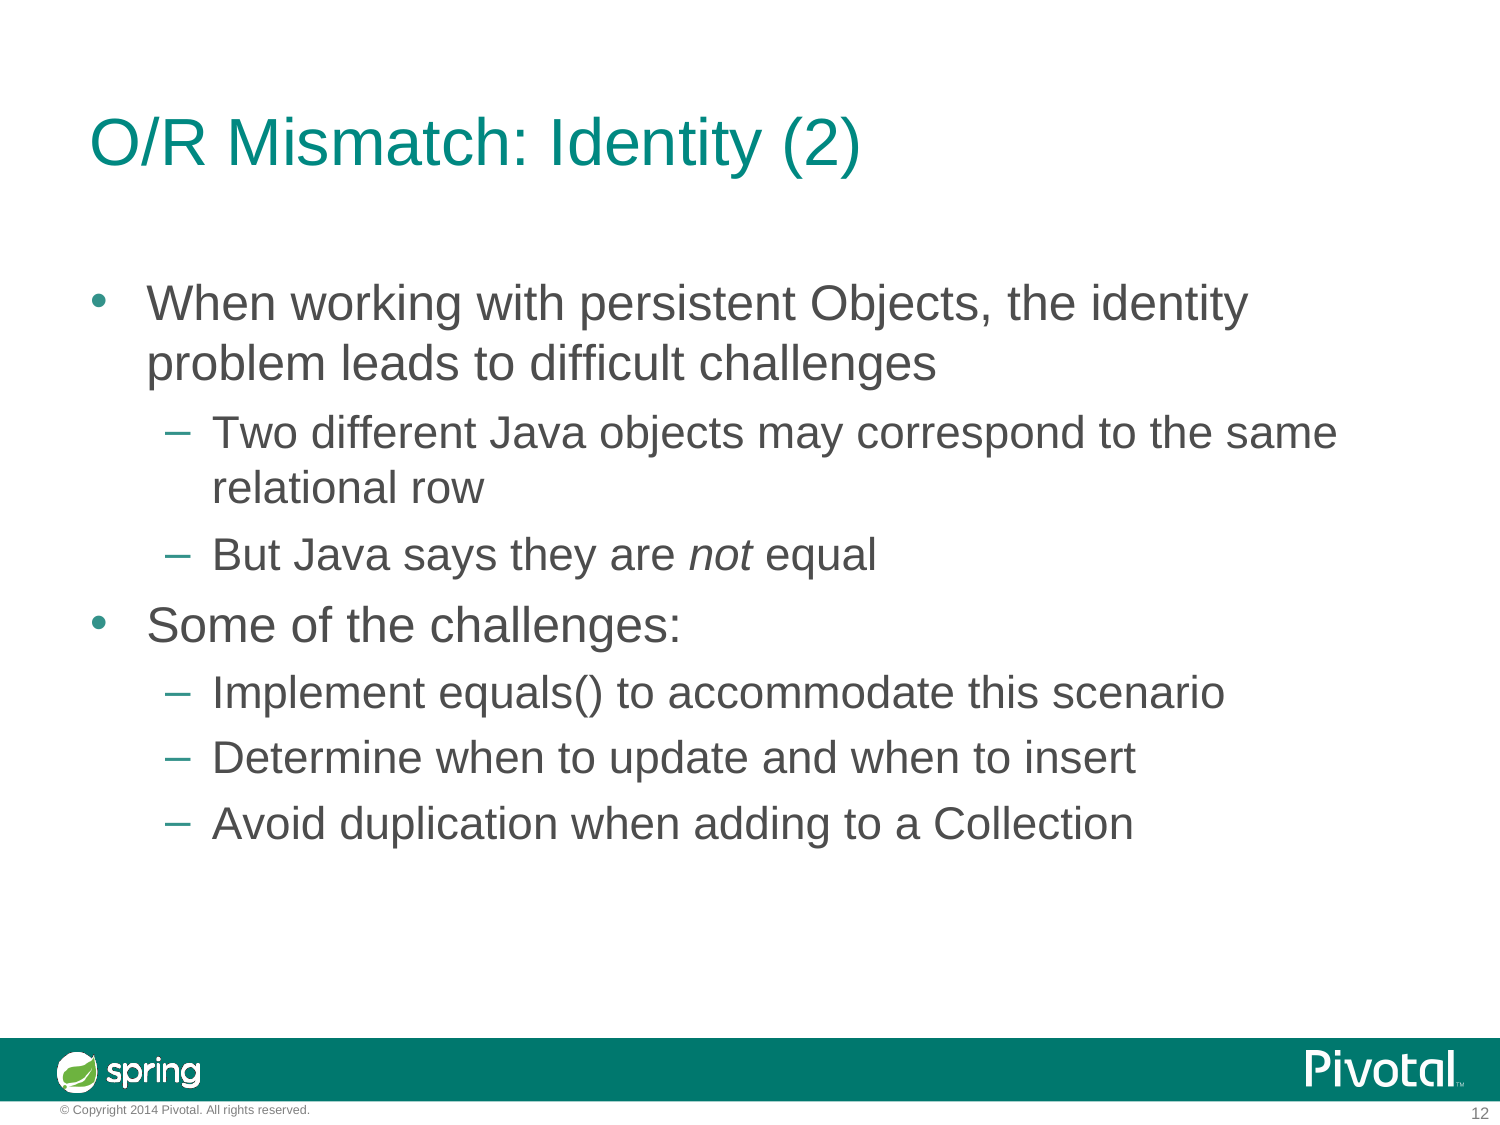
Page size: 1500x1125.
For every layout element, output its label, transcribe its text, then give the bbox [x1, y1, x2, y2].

list When working with persistent Objects, the identity problem leads to difficult challenges Two different Java objects may correspond to the same relational row But Java says they are not equal Some of the challenges: Implement equals() to accommodate this scenario Determine when to update and when to insert Avoid duplication when adding to a Collection [75, 262, 1426, 1005]
title O/R Mismatch: Identity (2) [75, 44, 1426, 233]
picture [1306, 1050, 1464, 1087]
picture [32, 1041, 210, 1103]
